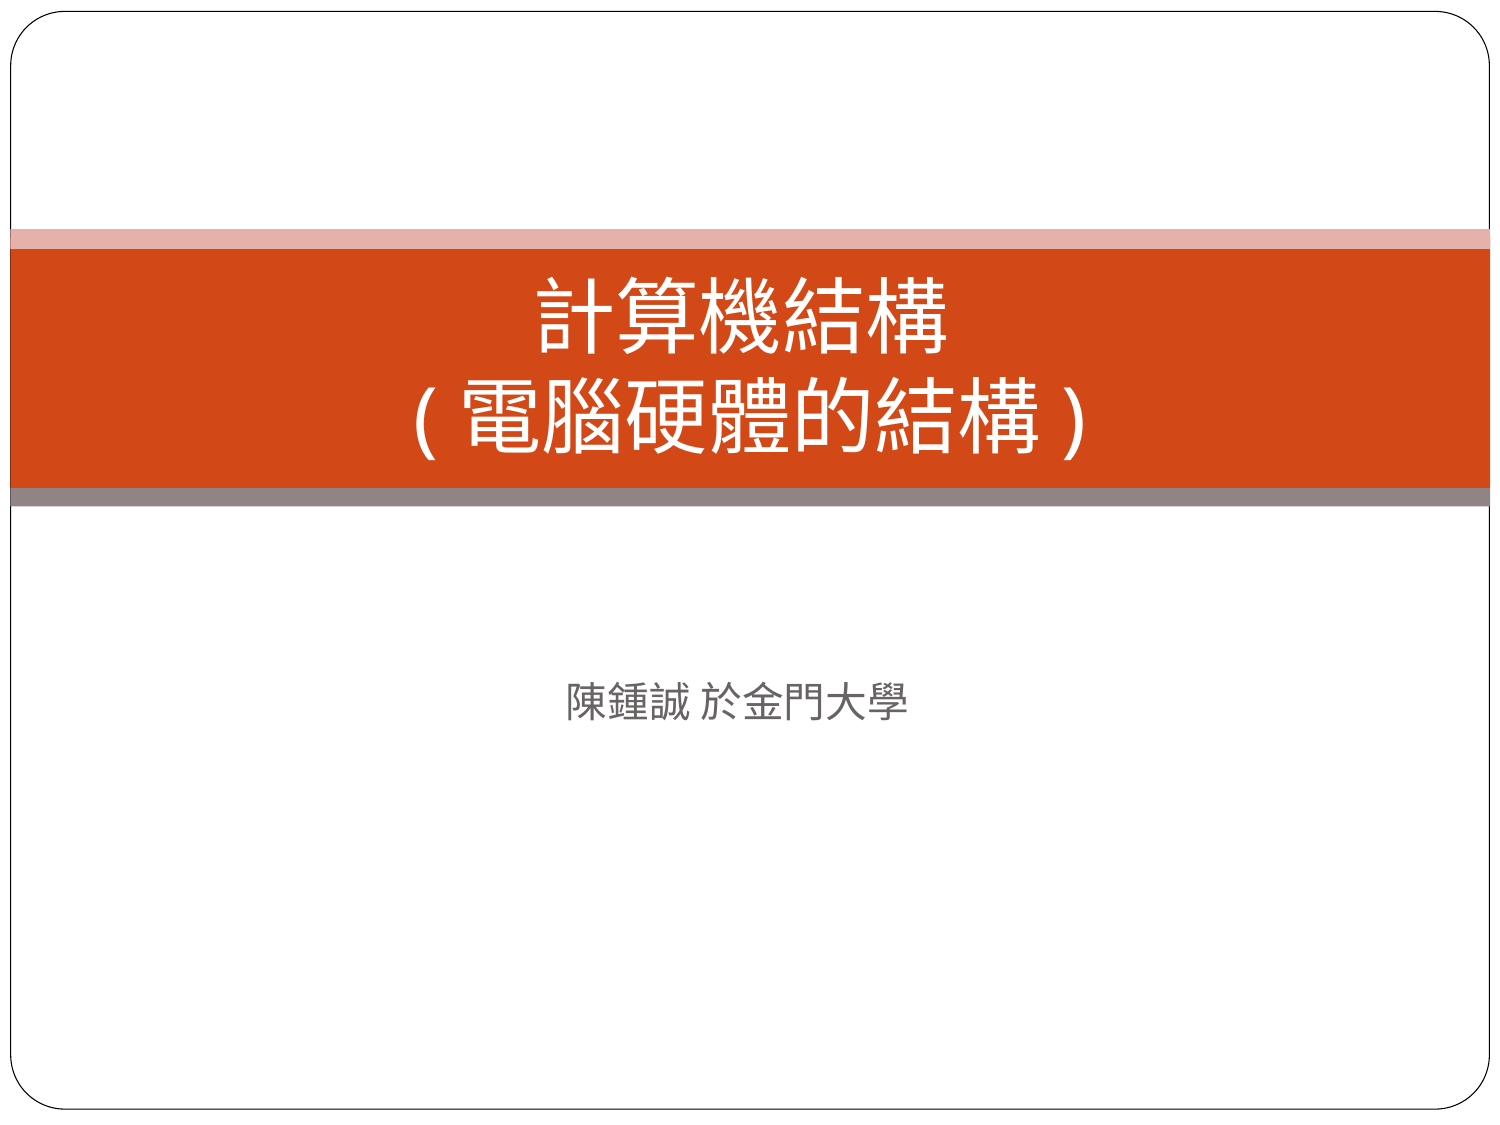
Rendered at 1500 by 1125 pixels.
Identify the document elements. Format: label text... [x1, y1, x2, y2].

text_box 陳鍾誠 於金門大學 [212, 667, 1263, 788]
title 計算機結構 (電腦硬體的結構) [75, 247, 1426, 489]
